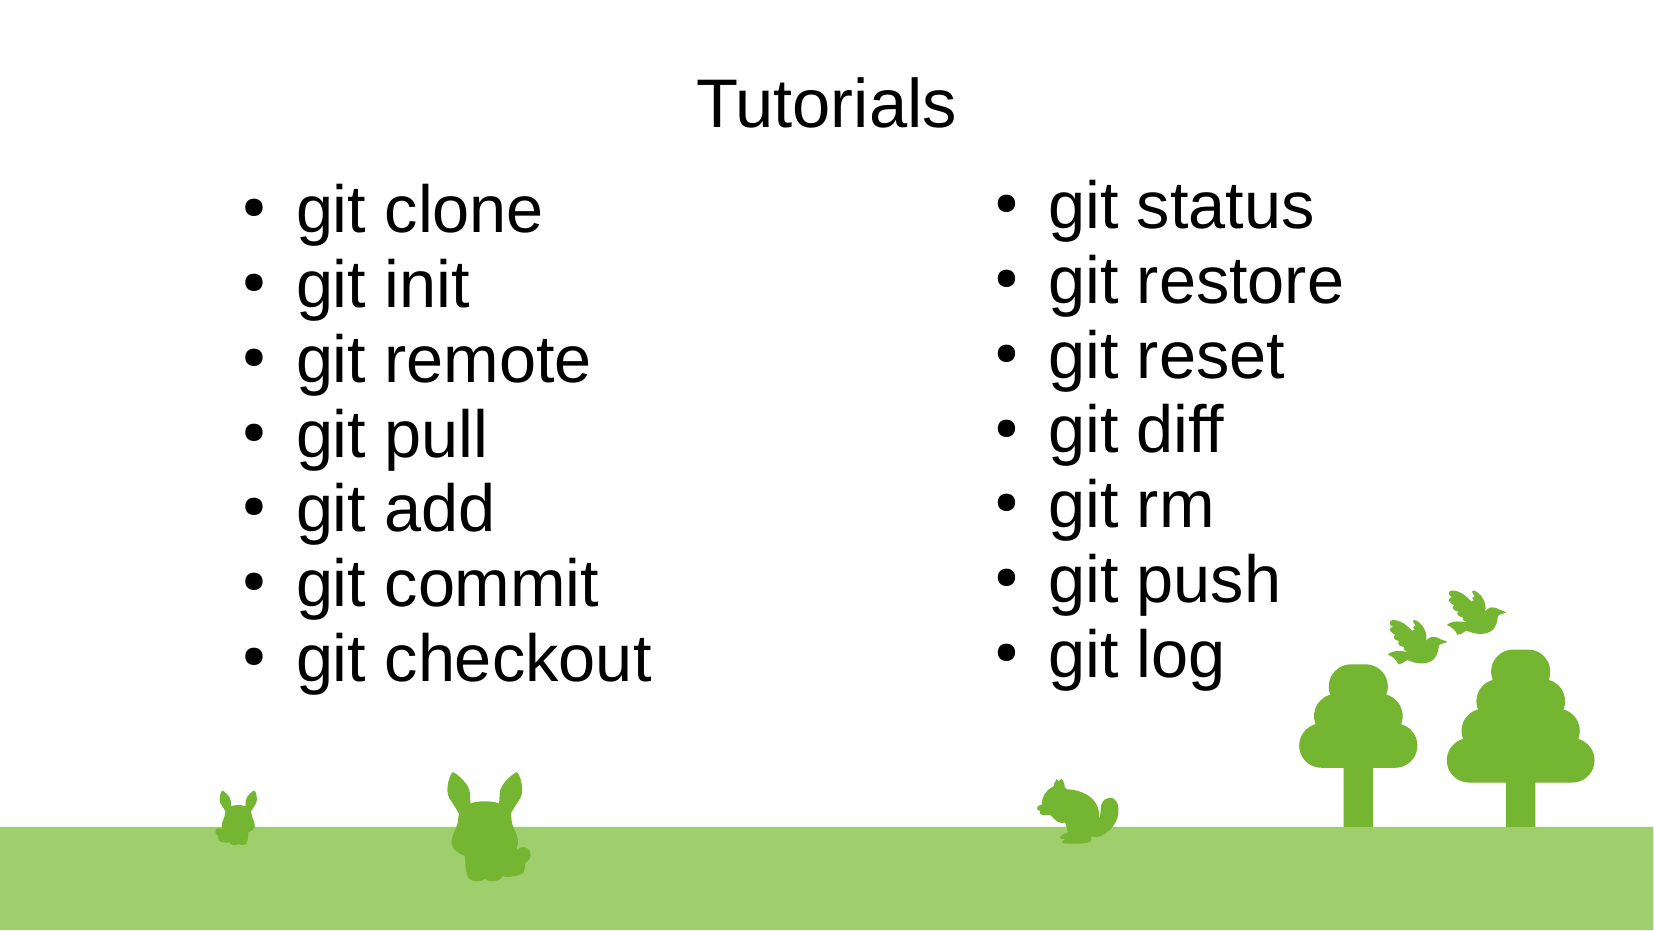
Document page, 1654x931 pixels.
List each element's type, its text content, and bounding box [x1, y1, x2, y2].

text_box git status git restore git reset git diff git rm git push git log [994, 149, 1544, 711]
title Tutorials [88, 29, 1565, 178]
subtitle git clone git init git remote git pull git add git commit git checkout [242, 178, 792, 715]
